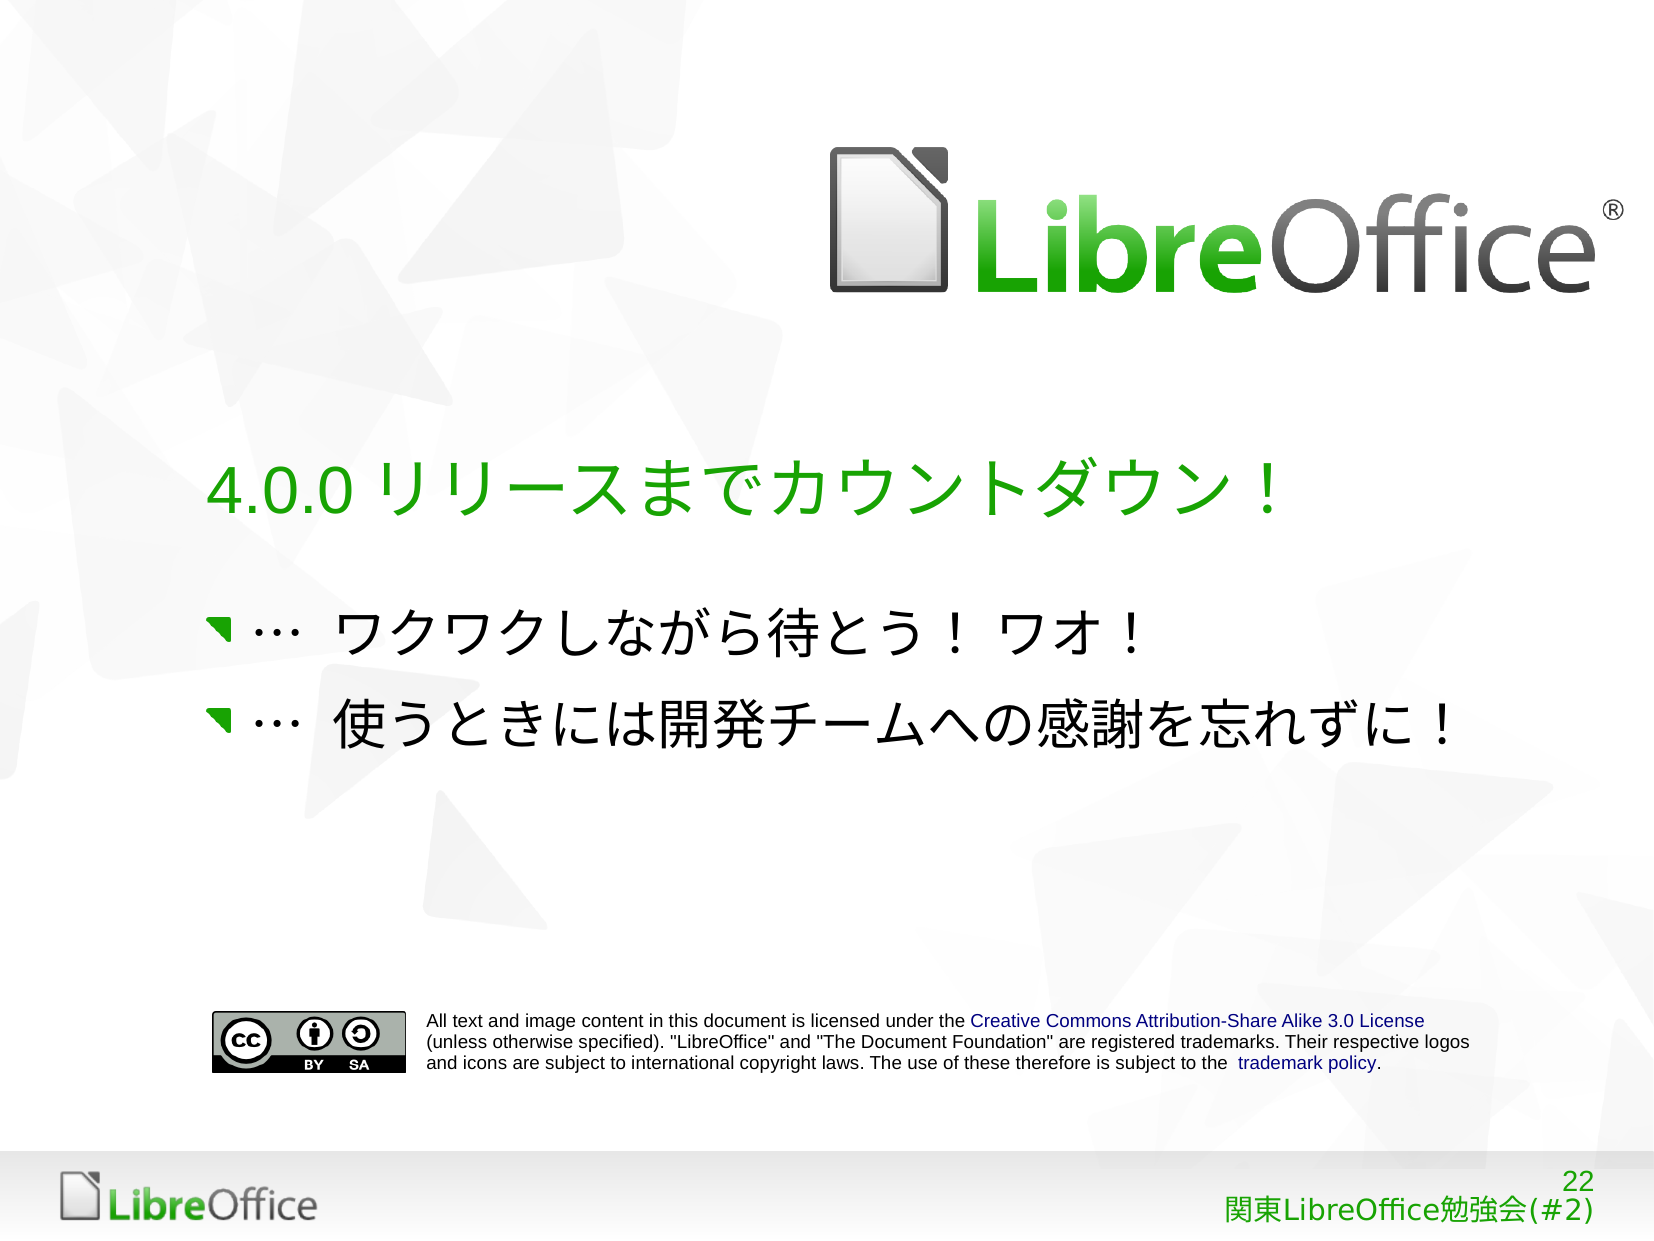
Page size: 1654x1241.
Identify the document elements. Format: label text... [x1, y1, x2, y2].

picture [212, 1011, 406, 1073]
picture [0, 0, 1654, 930]
picture [41, 1152, 337, 1240]
picture [915, 548, 1654, 1169]
title 4.0.0リリースまでカウントダウン！ [206, 395, 1477, 573]
list … ワクワクしながら待とう！ ワオ！ … 使うときには開発チームへの感謝を忘れずに！ [206, 590, 1477, 945]
